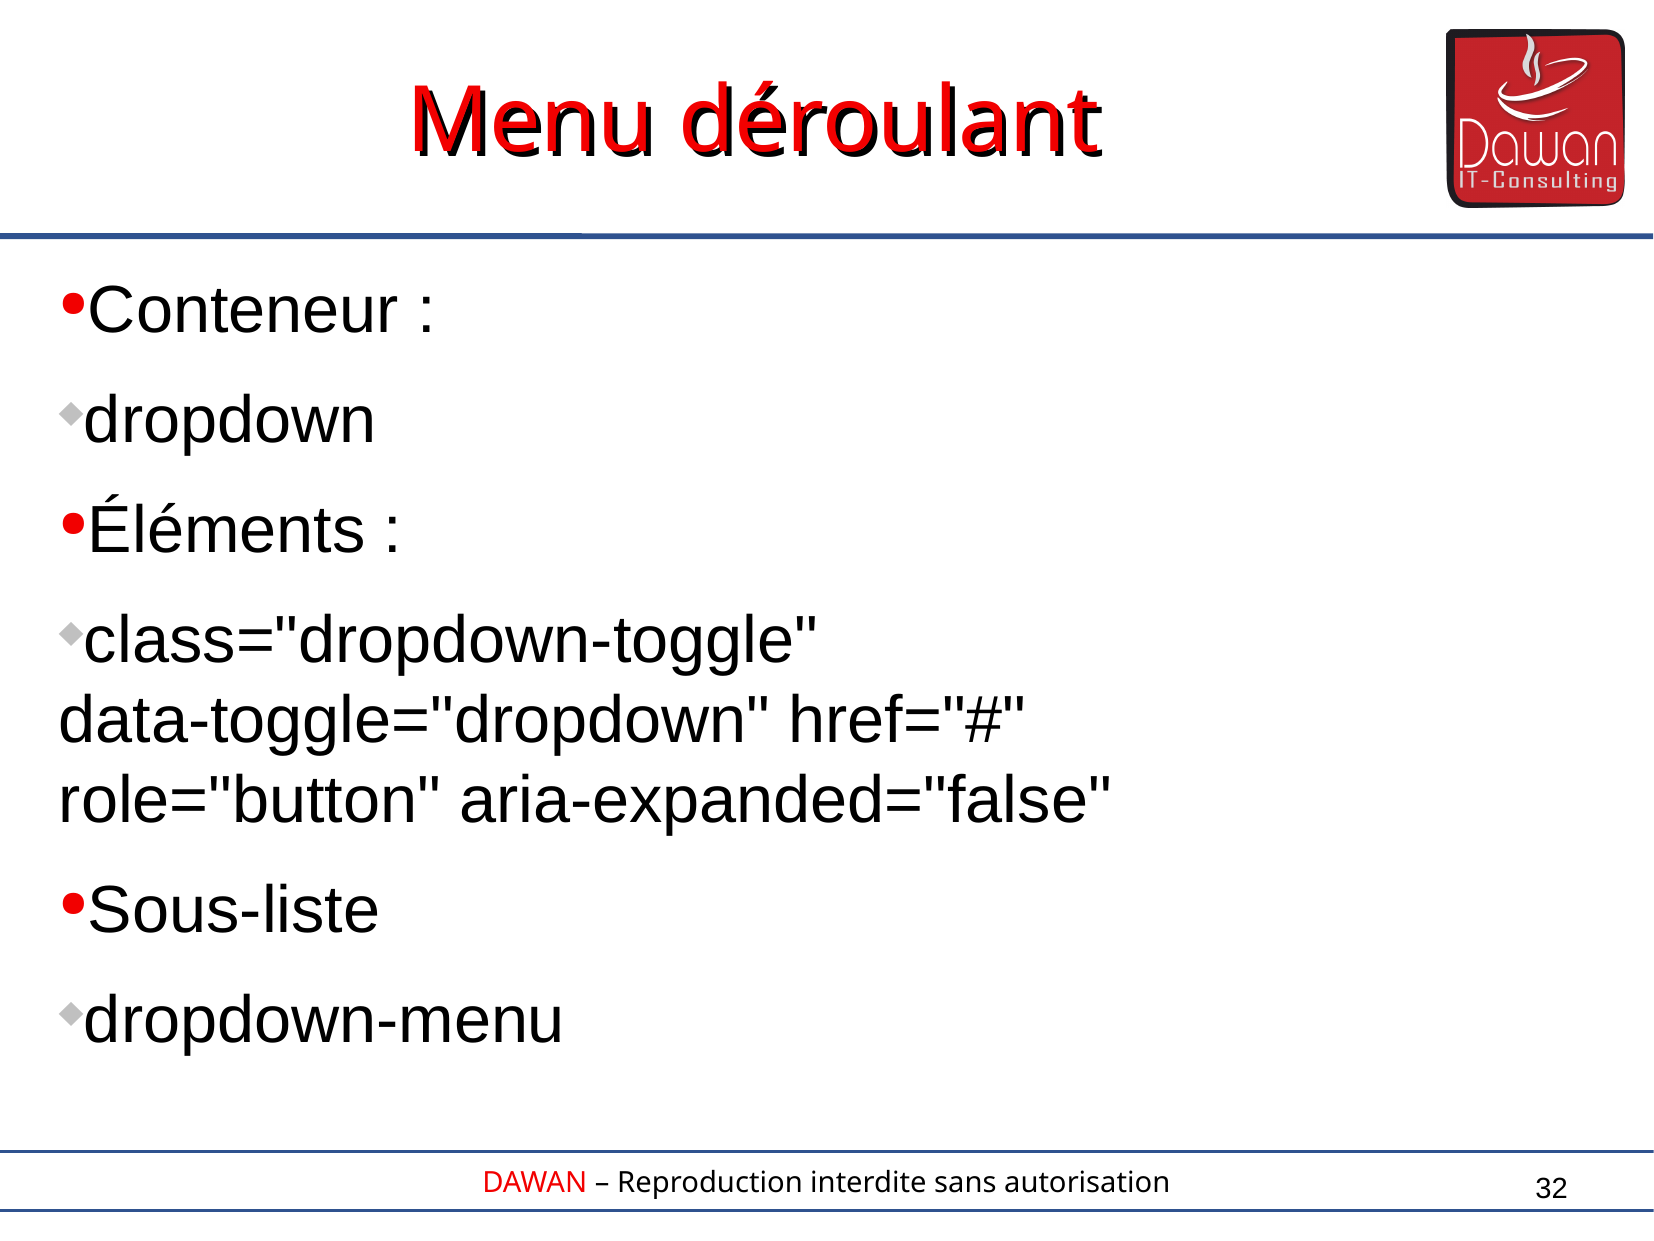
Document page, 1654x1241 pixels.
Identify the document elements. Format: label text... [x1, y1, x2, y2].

text_box [1535, 1169, 1595, 1234]
list Conteneur : dropdown Éléments : class="dropdown-toggle" data-toggle="dropdown" href="#" role="button" aria-expanded="false" Sous-liste dropdown-menu [59, 265, 1595, 1094]
title Menu déroulant [59, 24, 1447, 206]
